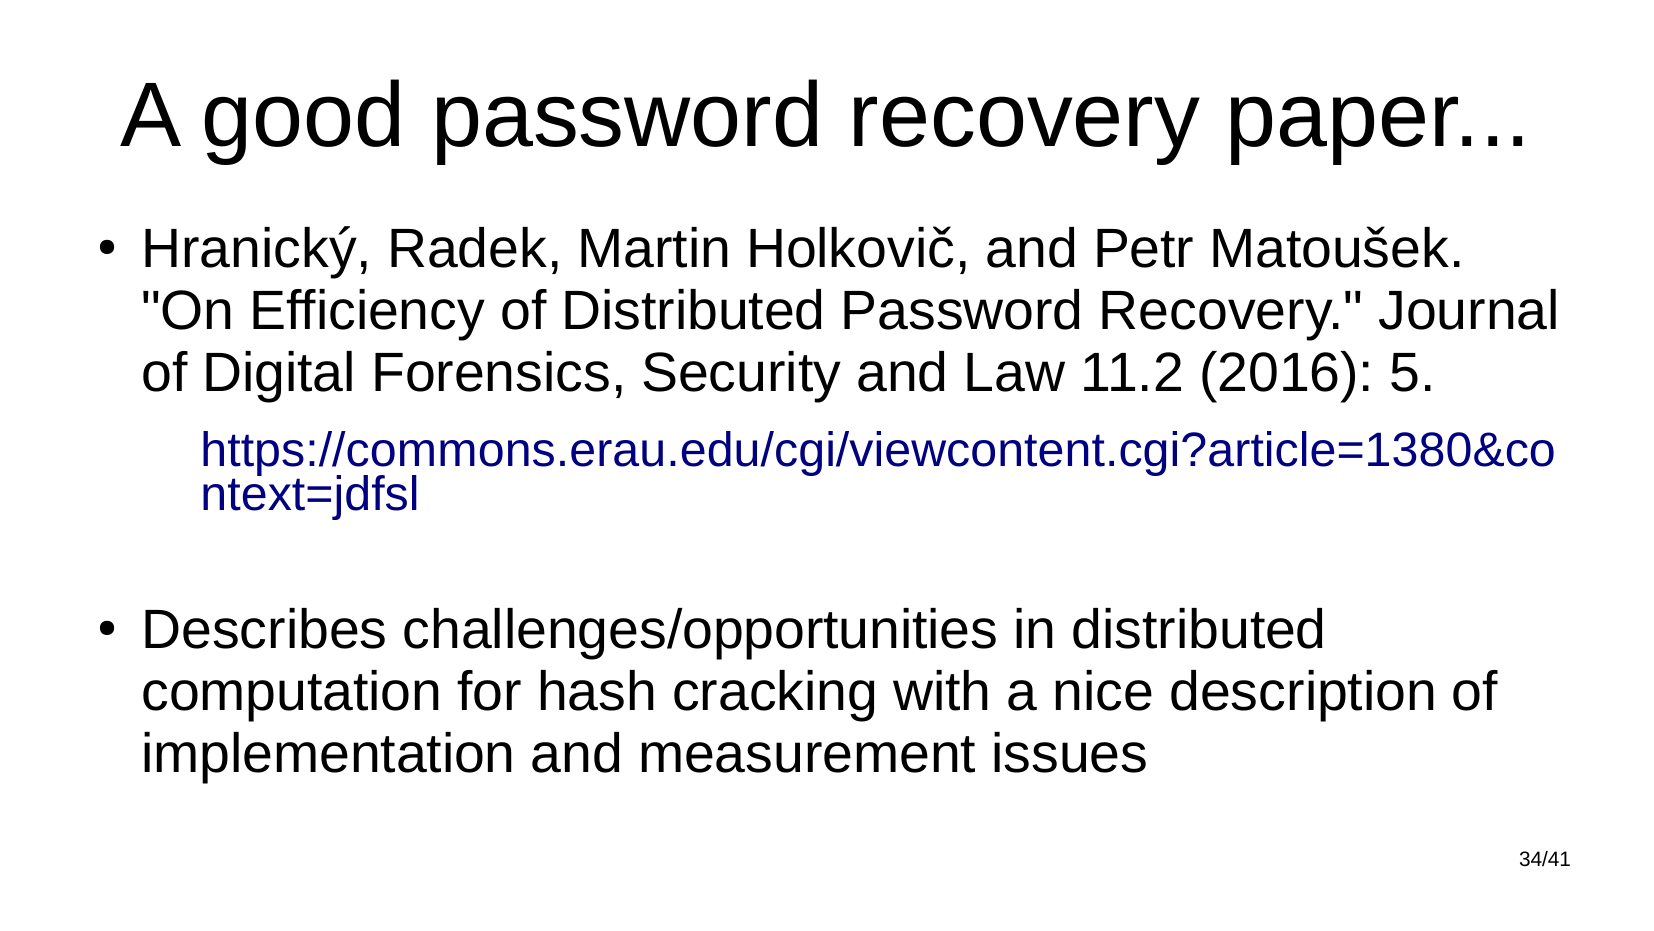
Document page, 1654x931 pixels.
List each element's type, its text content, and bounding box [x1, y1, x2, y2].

list Hranický, Radek, Martin Holkovič, and Petr Matoušek. "On Efficiency of Distributed Password Recovery." Journal of Digital Forensics, Security and Law 11.2 (2016): 5. https://commons.erau.edu/cgi/viewcontent.cgi?article=1380&context=jdfsl Describes challenges/opportunities in distributed computation for hash cracking with a nice description of implementation and measurement issues [82, 217, 1571, 758]
title A good password recovery paper... [82, 37, 1571, 193]
